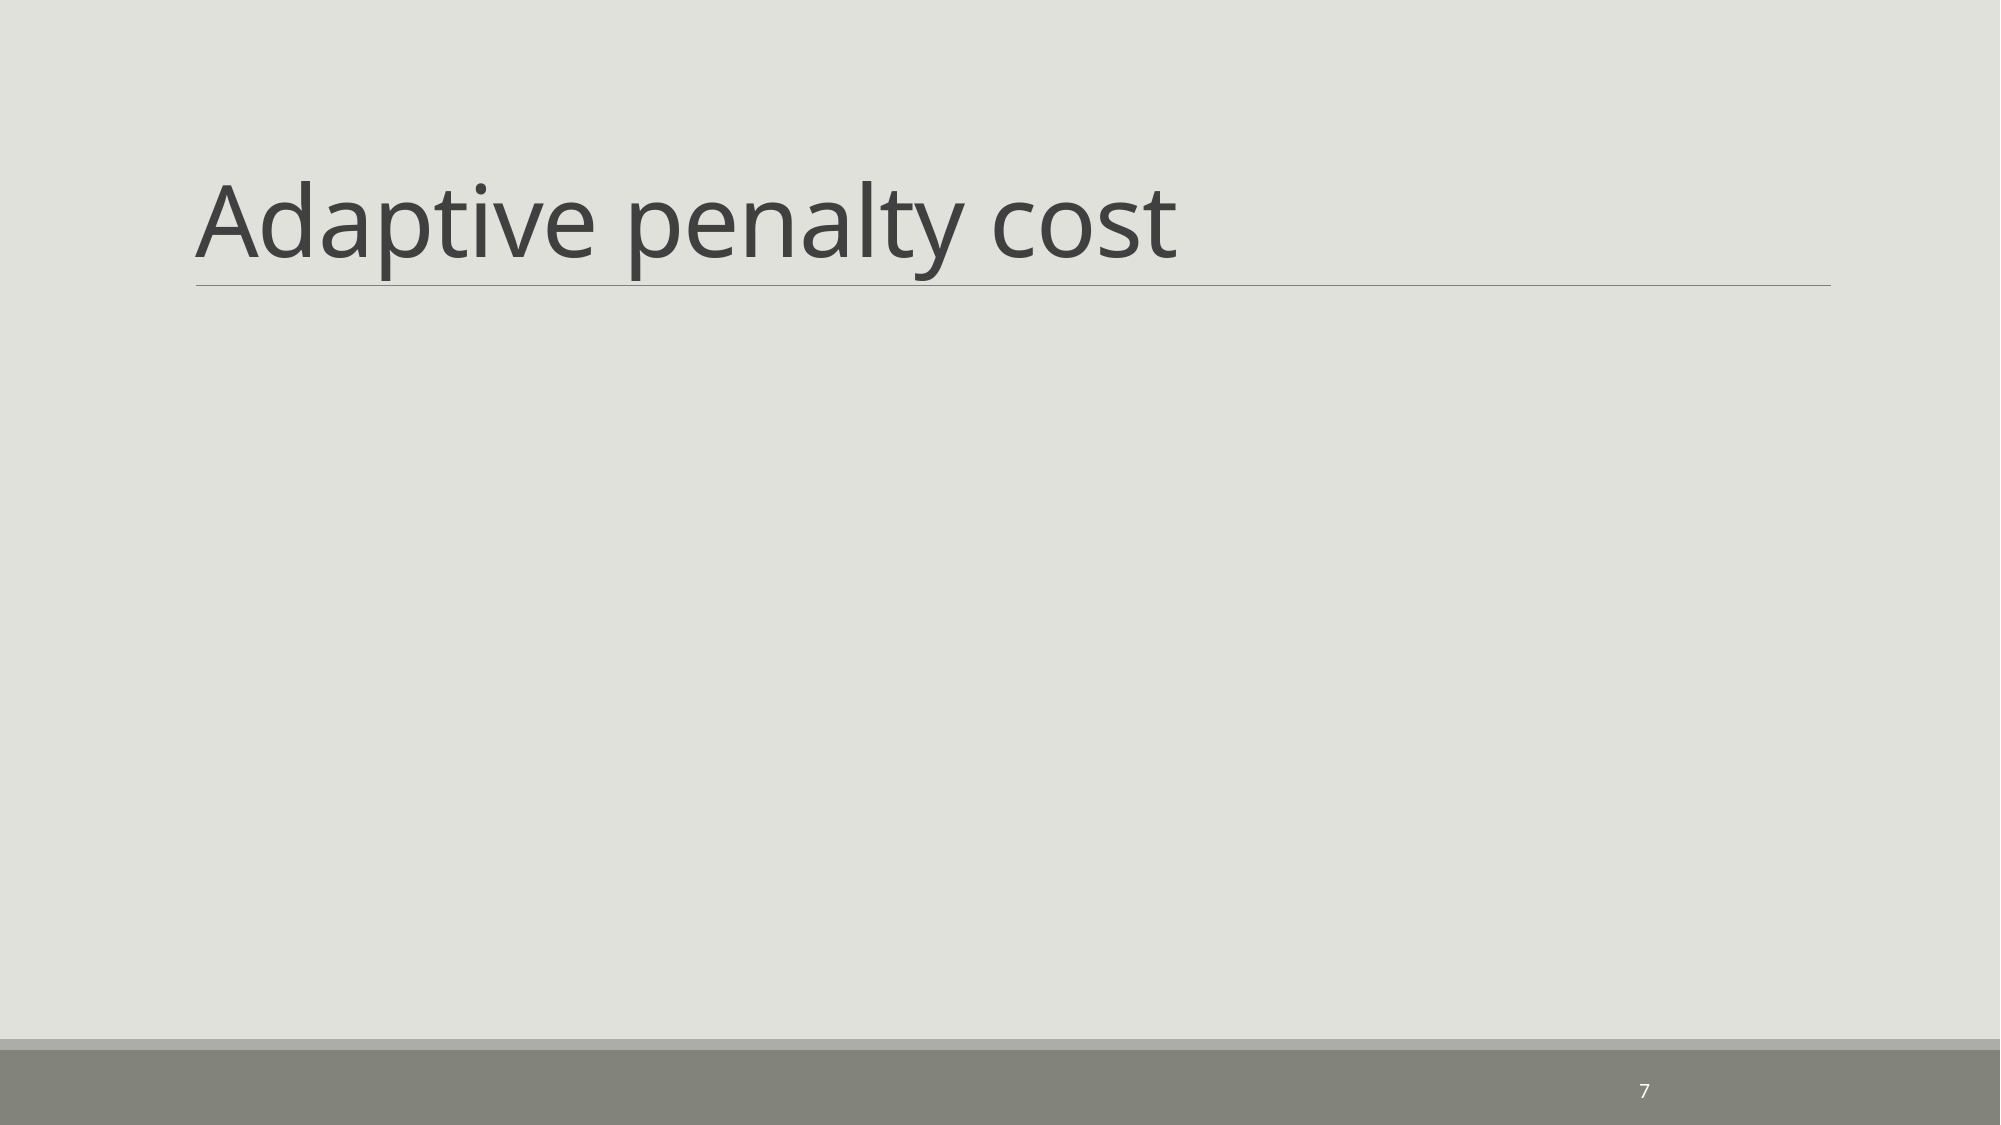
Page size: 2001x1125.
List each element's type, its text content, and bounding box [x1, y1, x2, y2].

text_box [1624, 1059, 1840, 1120]
title Adaptive penalty cost [180, 47, 1831, 286]
